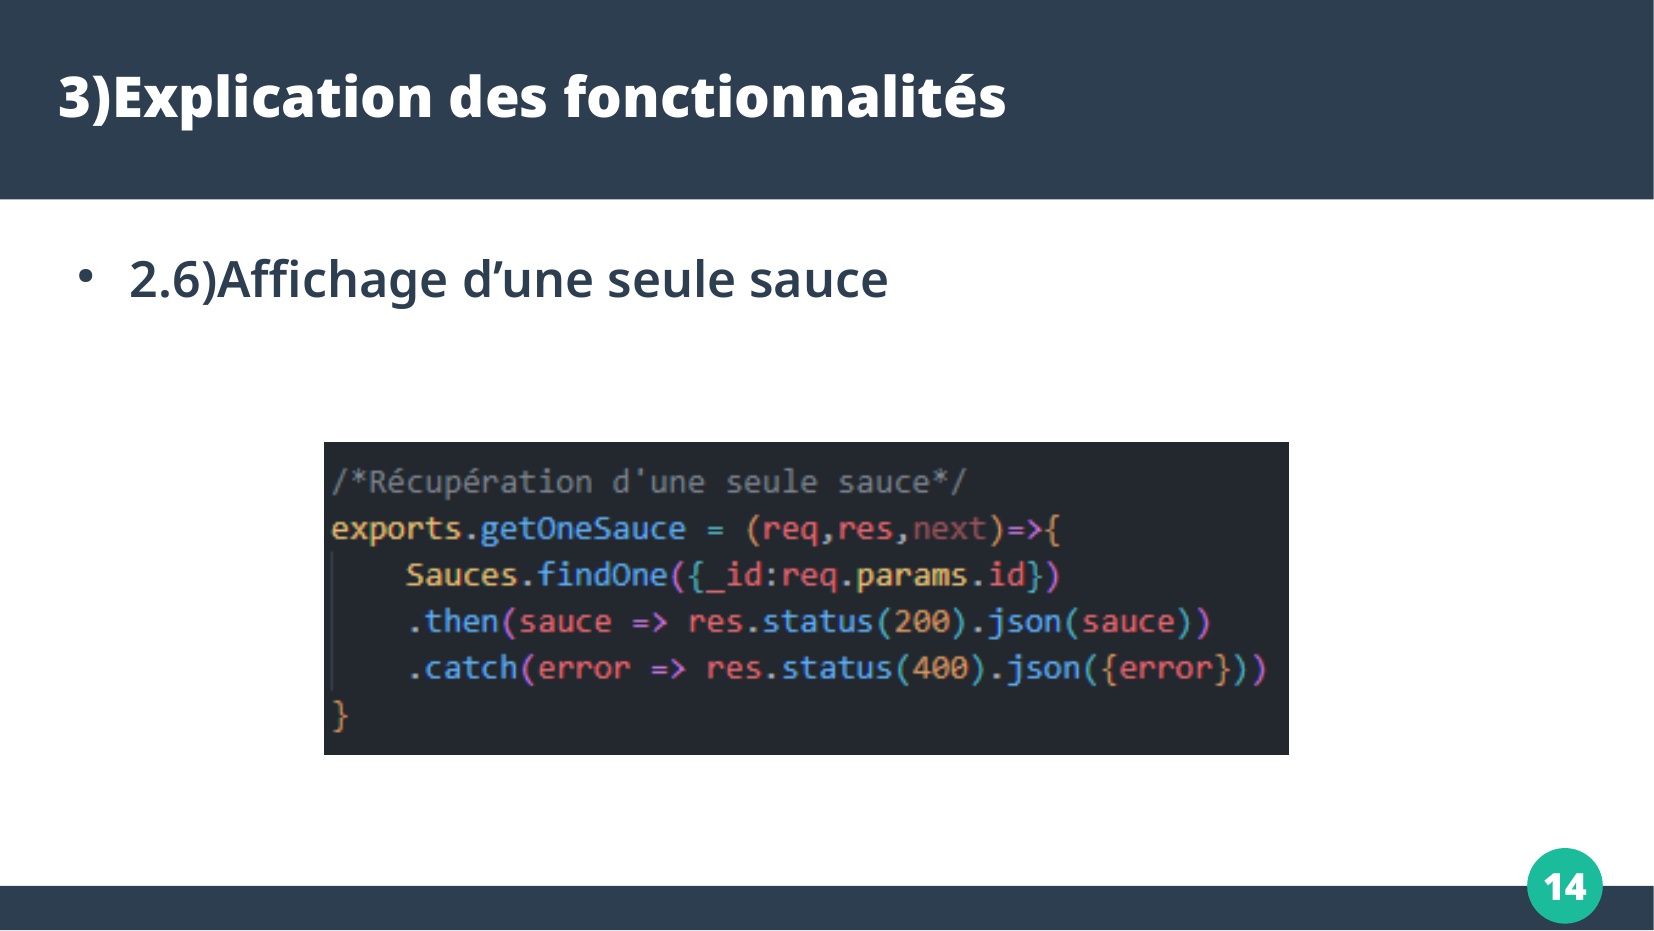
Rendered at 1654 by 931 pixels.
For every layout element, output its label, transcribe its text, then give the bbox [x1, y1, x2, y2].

picture [324, 442, 1289, 755]
list 2.6)Affichage d’une seule sauce [59, 243, 1595, 864]
title 3)Explication des fonctionnalités [59, 37, 1595, 155]
